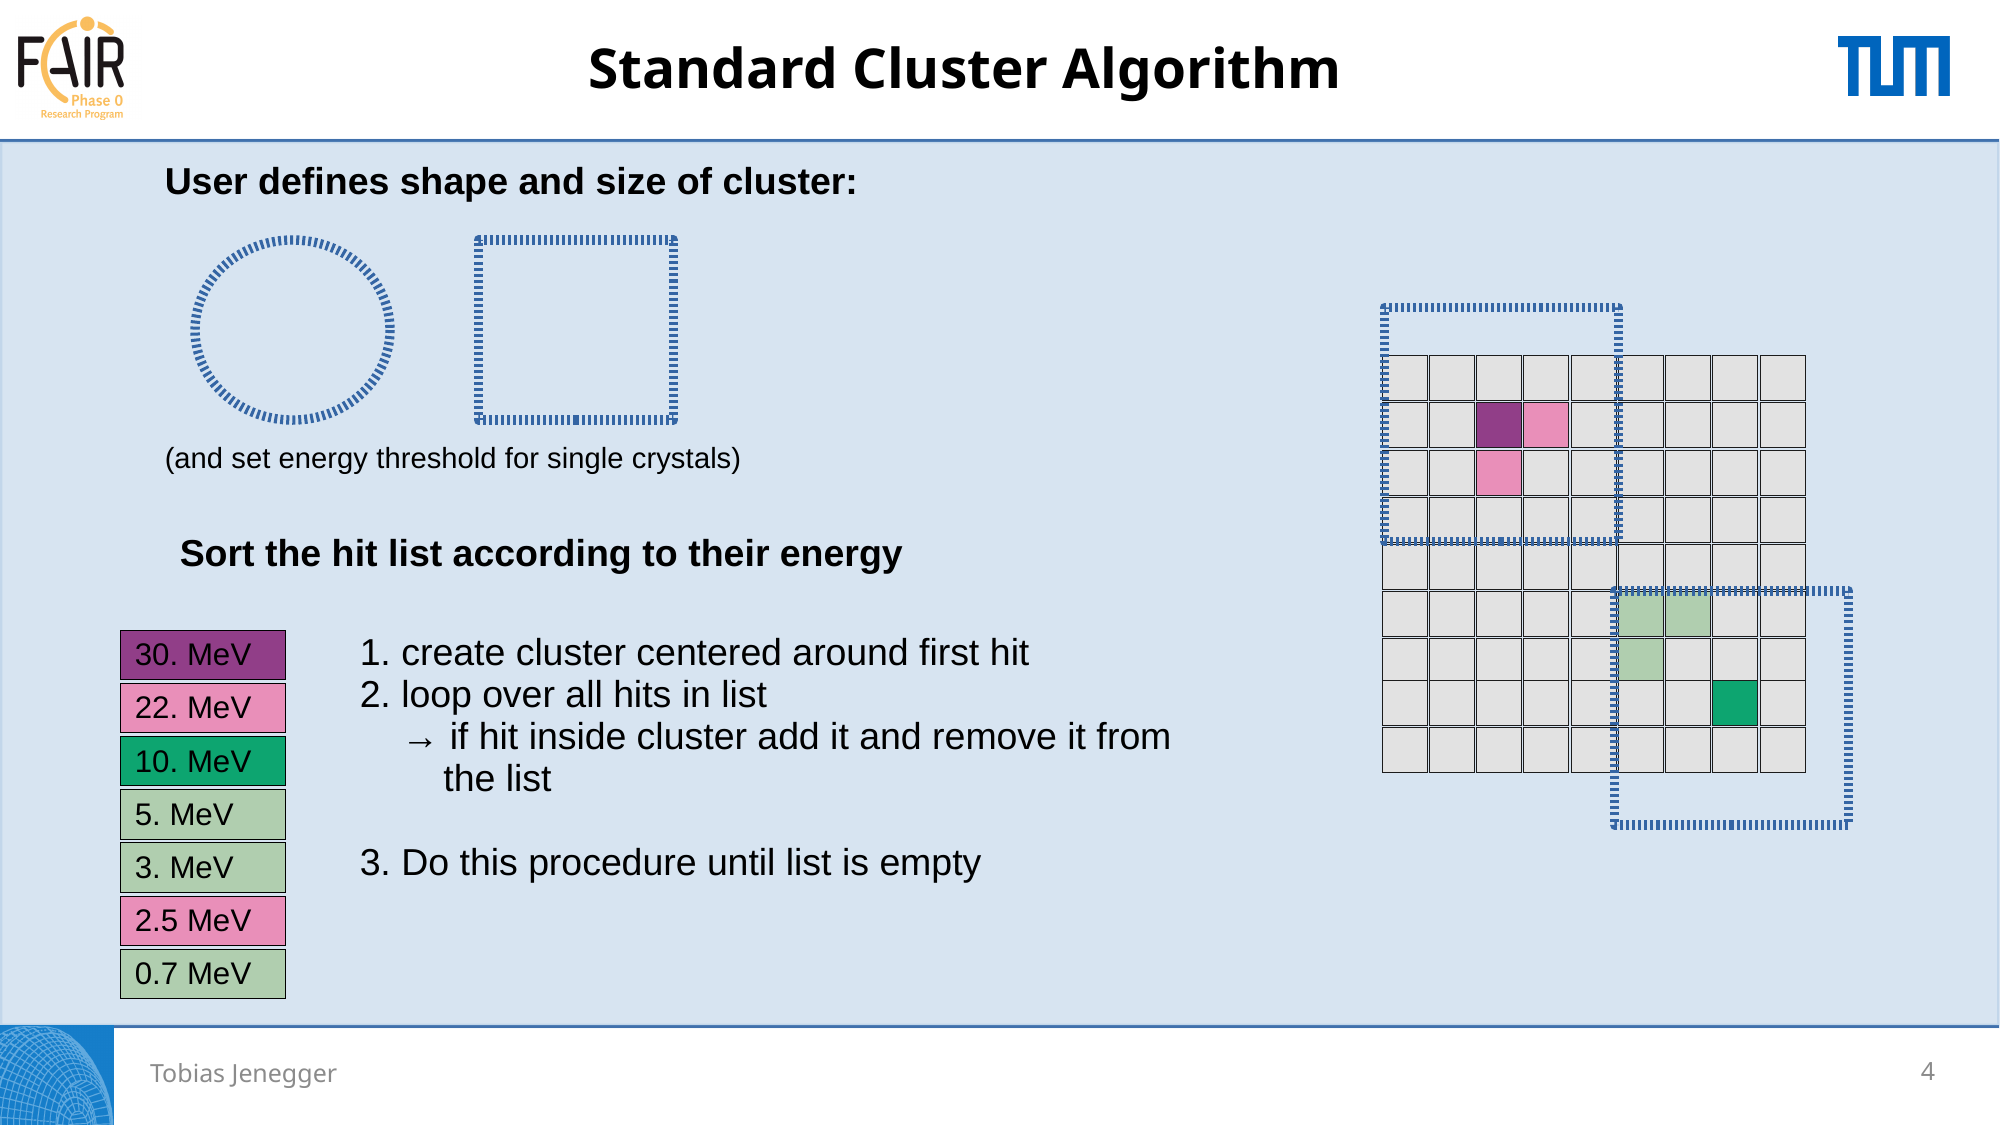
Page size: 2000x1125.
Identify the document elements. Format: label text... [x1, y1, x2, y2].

text_box [1429, 402, 1475, 448]
text_box [1618, 638, 1664, 726]
text_box (and set energy threshold for single crystals) [150, 435, 796, 483]
text_box [1571, 591, 1617, 637]
text_box [1712, 355, 1758, 401]
text_box [1476, 497, 1522, 543]
text_box [1429, 497, 1475, 543]
text_box [1476, 591, 1522, 637]
text_box [1618, 402, 1664, 448]
text_box [1665, 402, 1711, 448]
text_box [1760, 727, 1806, 773]
text_box [1476, 450, 1522, 496]
text_box [1618, 591, 1664, 637]
text_box [1571, 497, 1617, 543]
text_box [1523, 497, 1569, 543]
text_box [1712, 497, 1758, 543]
text_box [1523, 355, 1569, 401]
text_box 2.5 MeV [120, 896, 286, 946]
text_box 3. MeV [120, 842, 286, 893]
text_box [1760, 638, 1806, 726]
text_box [1760, 544, 1806, 590]
text_box [1571, 727, 1617, 773]
text_box [1429, 544, 1475, 590]
text_box [1476, 638, 1522, 726]
text_box User defines shape and size of cluster: [150, 153, 1126, 211]
text_box [1665, 727, 1711, 773]
text_box [1571, 355, 1617, 401]
title Standard Cluster Algorithm [137, 32, 1808, 108]
text_box [1429, 638, 1475, 726]
text_box [1571, 544, 1617, 590]
text_box [1382, 544, 1428, 590]
text_box [1665, 355, 1711, 401]
text_box [1760, 355, 1806, 401]
text_box 30. MeV [120, 630, 286, 680]
text_box [1712, 591, 1758, 637]
text_box [1523, 402, 1569, 448]
text_box [1382, 638, 1428, 726]
text_box [1571, 402, 1617, 448]
text_box [1618, 497, 1664, 543]
text_box [1571, 638, 1617, 726]
text_box 5. MeV [120, 789, 286, 840]
text_box [1382, 591, 1428, 637]
text_box Sort the hit list according to their energy [165, 525, 991, 624]
text_box [1760, 450, 1806, 496]
text_box [1523, 638, 1569, 726]
text_box 1. create cluster centered around first hit 2. loop over all hits in list → if hit inside cluster add it and remove it from the list 3. Do this procedure until list is empty [345, 623, 1231, 891]
text_box [1665, 591, 1711, 637]
text_box [1429, 591, 1475, 637]
text_box [1523, 450, 1569, 496]
text_box [1382, 402, 1428, 448]
text_box [1476, 402, 1522, 448]
text_box [1382, 450, 1428, 496]
text_box [1712, 544, 1758, 590]
text_box [1429, 355, 1475, 401]
text_box [1382, 355, 1428, 401]
text_box [1523, 727, 1569, 773]
text_box 22. MeV [120, 683, 286, 733]
picture [0, 1025, 114, 1125]
text_box [1429, 450, 1475, 496]
picture [1838, 36, 1950, 96]
text_box 10. MeV [120, 736, 286, 786]
text_box [1382, 727, 1428, 773]
text_box [1382, 497, 1428, 543]
text_box [1665, 544, 1711, 590]
text_box [1760, 402, 1806, 448]
text_box [1523, 544, 1569, 590]
text_box [1712, 727, 1758, 773]
text_box [1665, 638, 1711, 726]
text_box [1618, 450, 1664, 496]
text_box [1618, 727, 1664, 773]
picture [15, 15, 142, 120]
text_box [1712, 402, 1758, 448]
text_box [1523, 591, 1569, 637]
text_box [1665, 450, 1711, 496]
text_box [1760, 591, 1806, 637]
text_box [1429, 727, 1475, 773]
text_box [1760, 497, 1806, 543]
text_box [1712, 638, 1758, 726]
text_box [1476, 727, 1522, 773]
text_box [1618, 355, 1664, 401]
text_box [1476, 355, 1522, 401]
text_box [1712, 450, 1758, 496]
text_box [1571, 450, 1617, 496]
text_box 0.7 MeV [120, 949, 286, 999]
text_box [1665, 497, 1711, 543]
text_box [1476, 544, 1522, 590]
text_box [1618, 544, 1664, 590]
